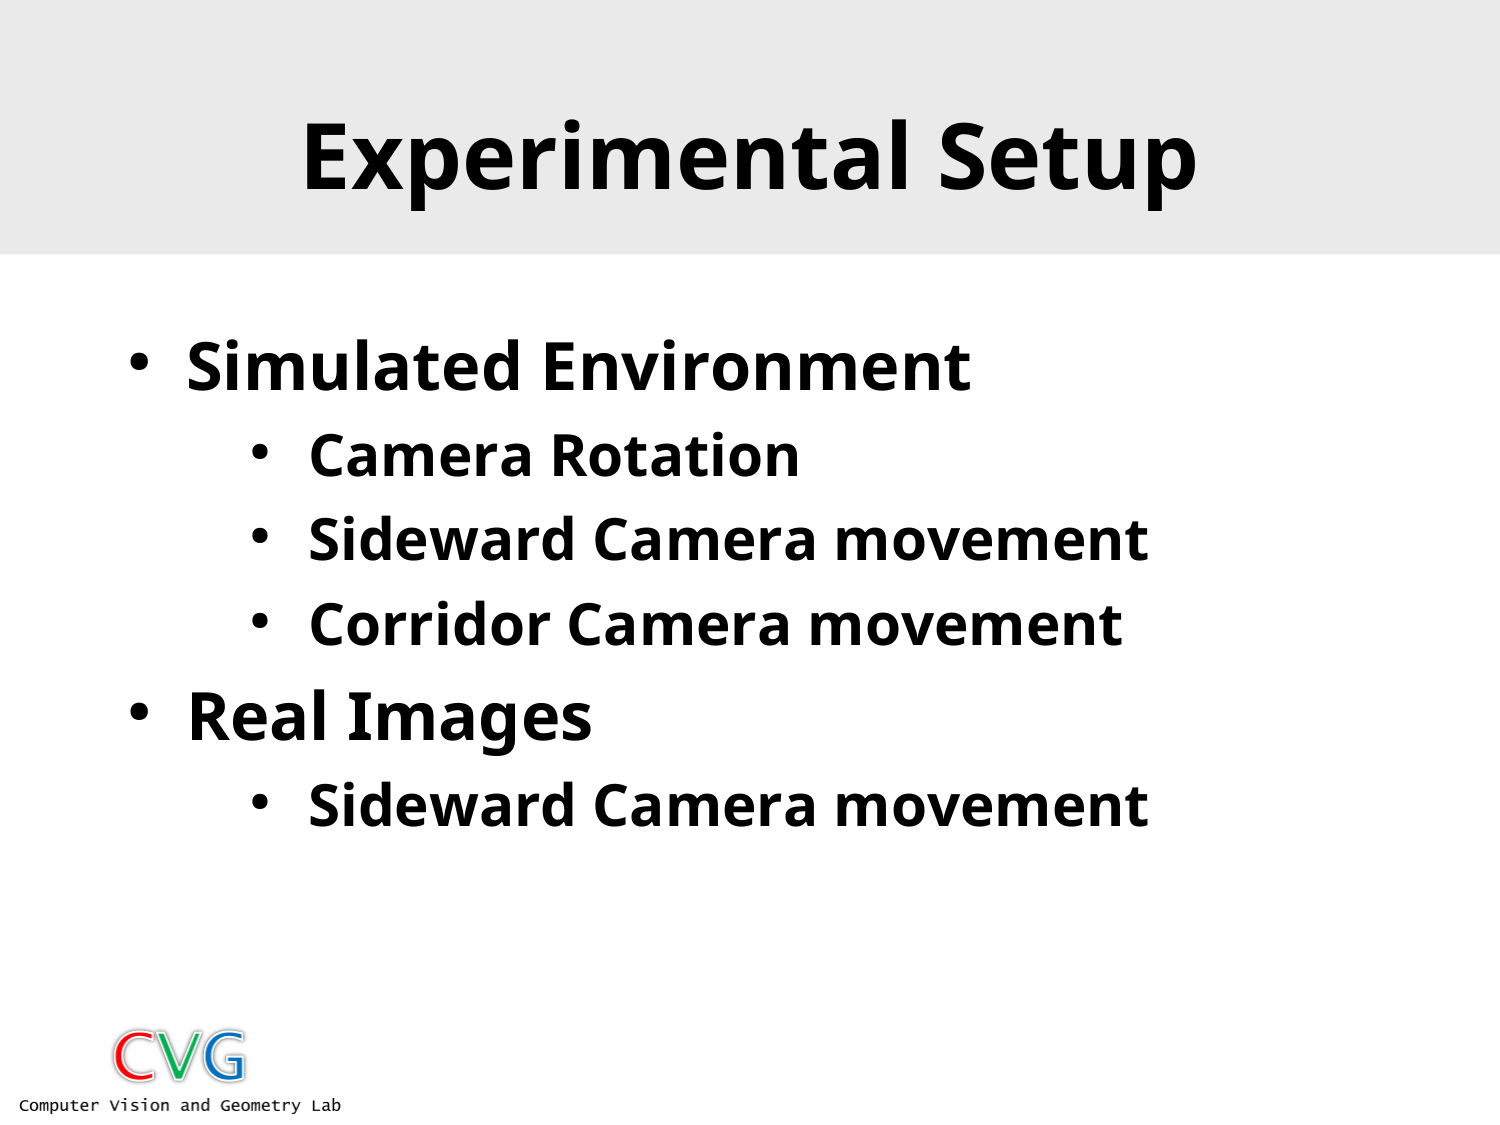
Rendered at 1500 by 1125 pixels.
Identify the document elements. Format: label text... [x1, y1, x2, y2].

title Experimental Setup [114, 35, 1386, 271]
list Simulated Environment Camera Rotation Sideward Camera movement Corridor Camera movement Real Images Sideward Camera movement [112, 315, 1388, 1059]
picture [1, 996, 359, 1124]
